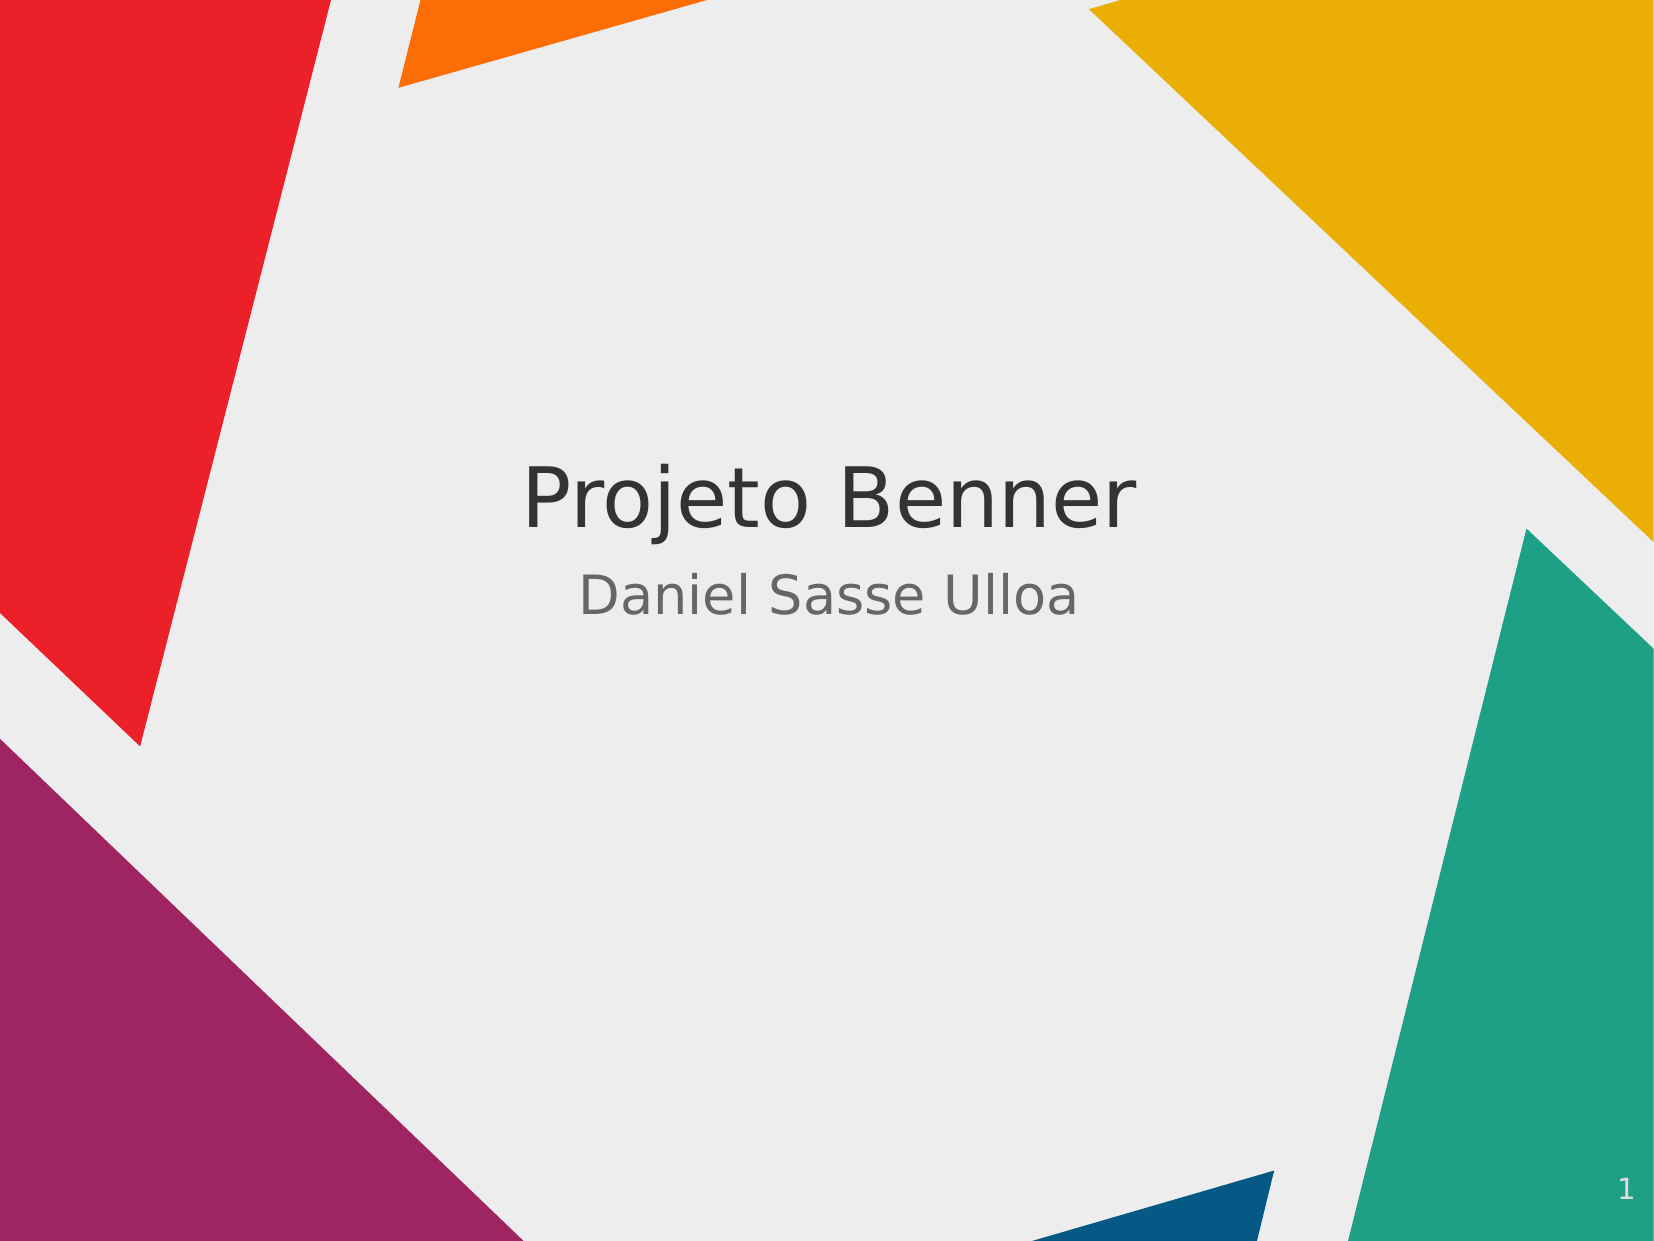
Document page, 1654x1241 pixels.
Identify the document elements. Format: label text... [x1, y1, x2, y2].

list Daniel Sasse Ulloa [507, 564, 1146, 1028]
title Projeto Benner [288, 395, 1371, 603]
